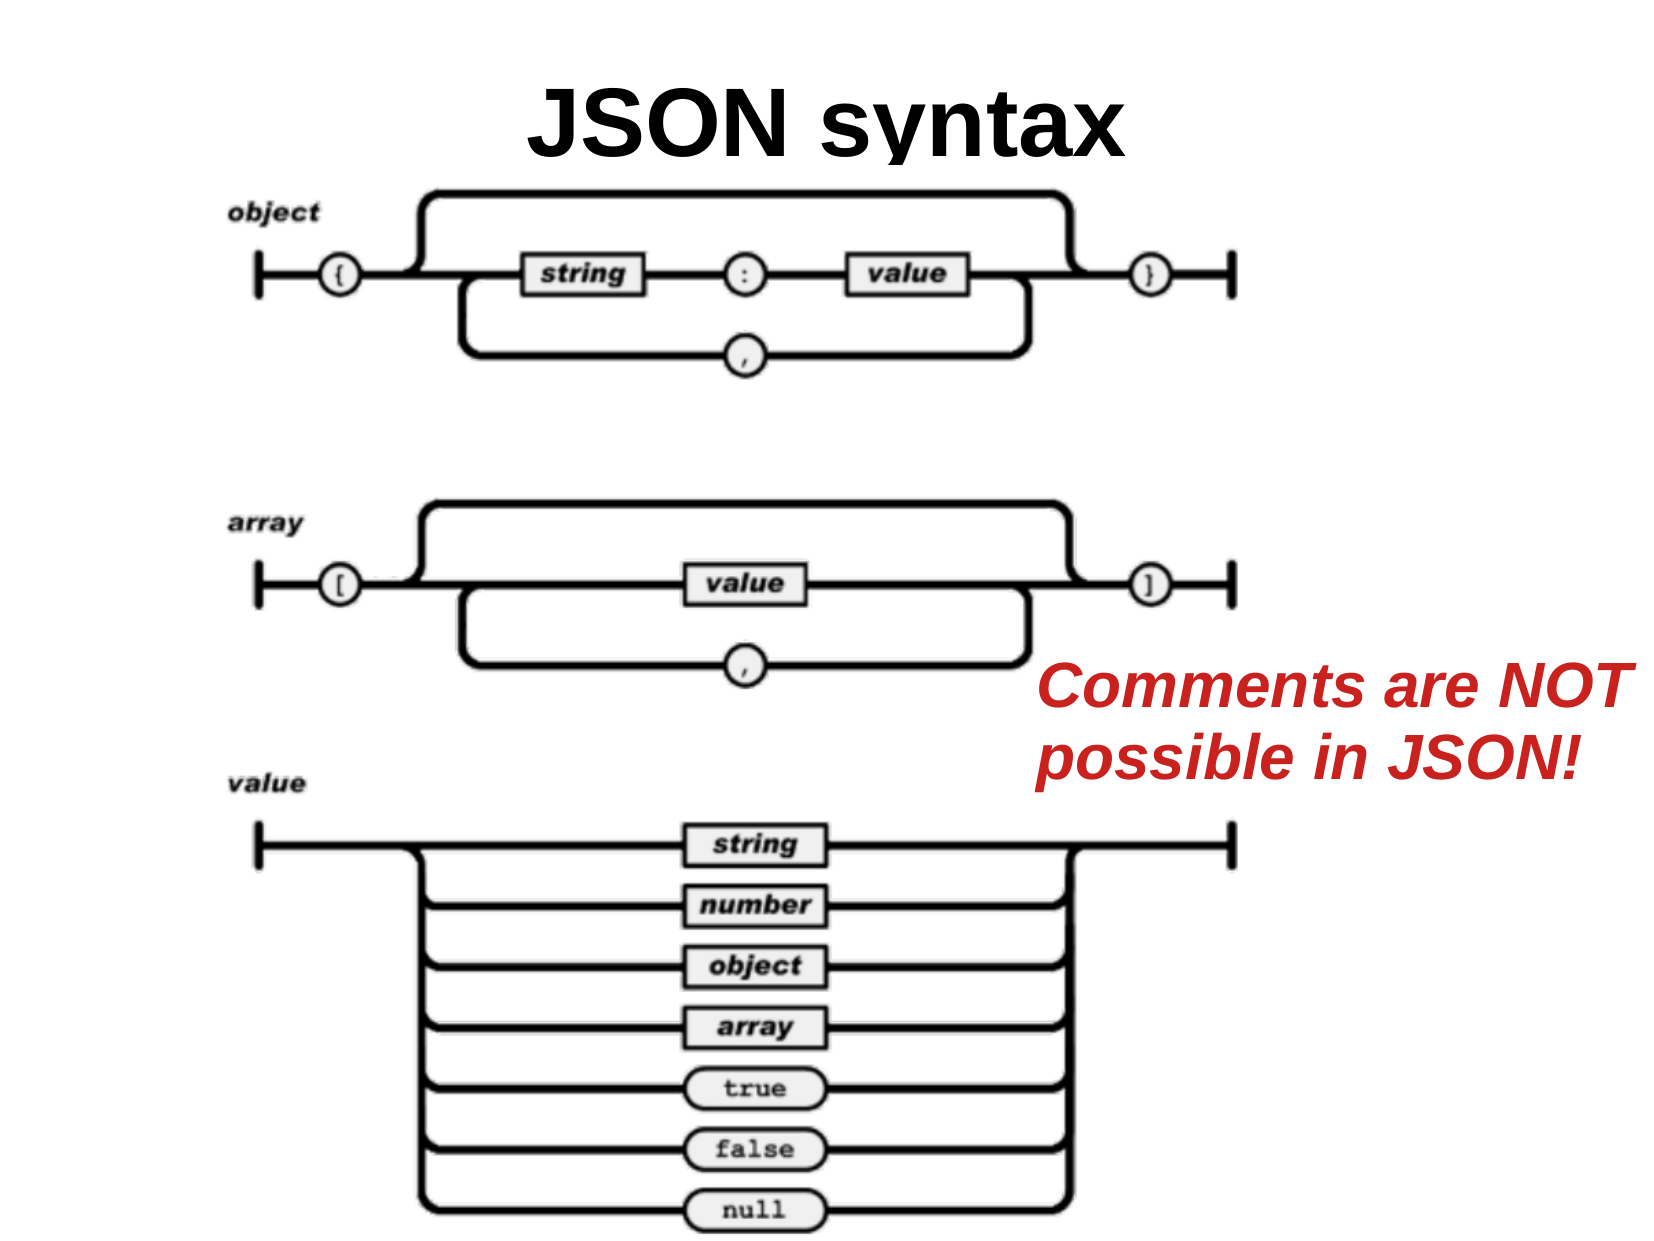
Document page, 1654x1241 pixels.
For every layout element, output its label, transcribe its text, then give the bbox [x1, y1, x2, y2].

title JSON syntax [82, 49, 1571, 196]
list Comments are NOT possible in JSON! [968, 649, 1636, 815]
picture [213, 165, 1260, 1241]
